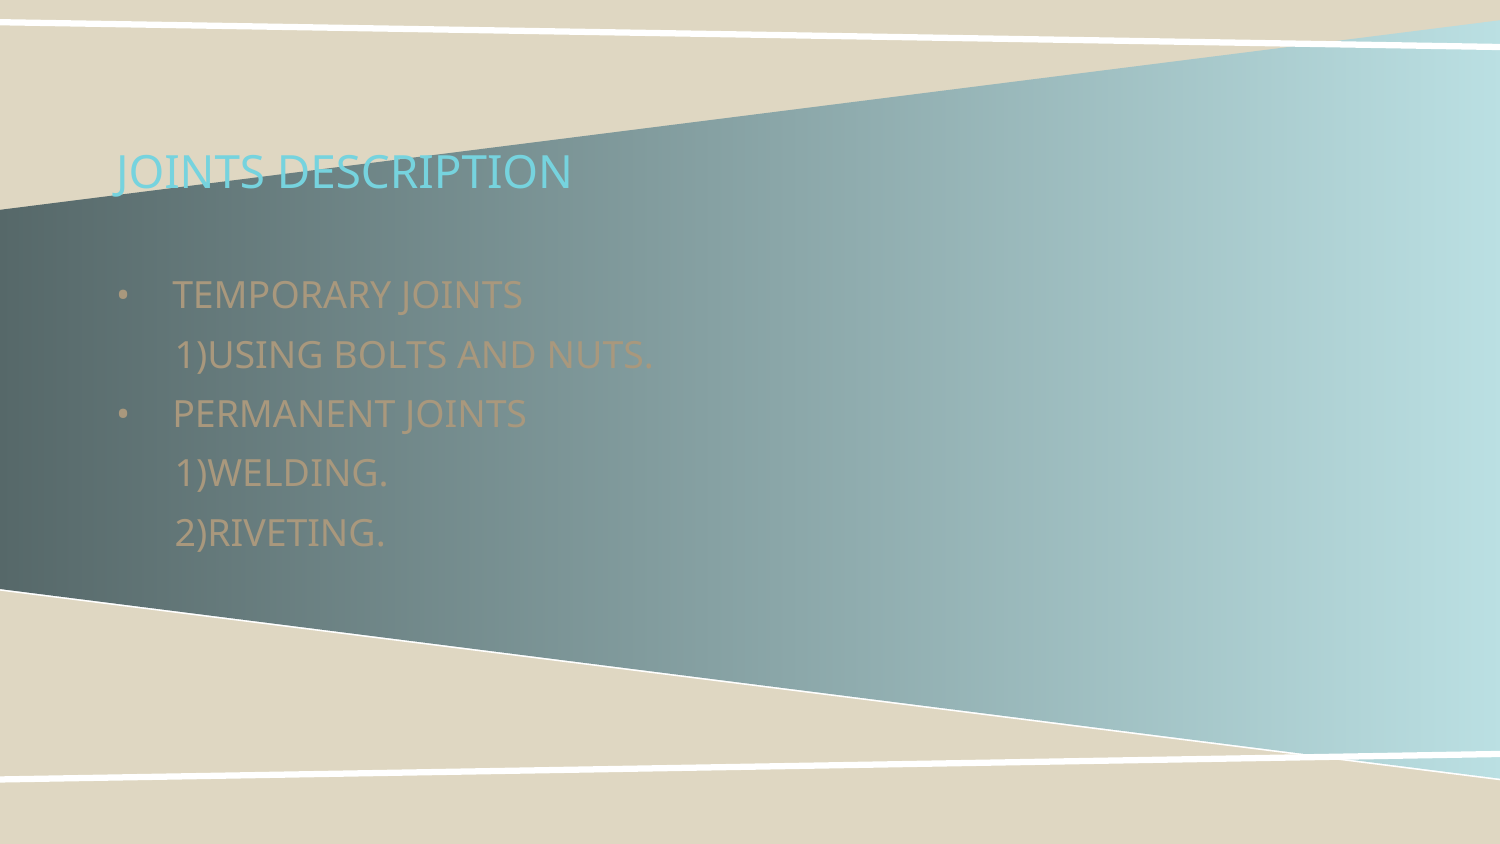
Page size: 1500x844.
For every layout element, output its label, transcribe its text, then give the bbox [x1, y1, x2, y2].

text_box JOINTS DESCRIPTION [100, 131, 1397, 247]
list TEMPORARY JOINTS 1)USING BOLTS AND NUTS. PERMANENT JOINTS 1)WELDING. 2)RIVETING. [100, 264, 1401, 730]
